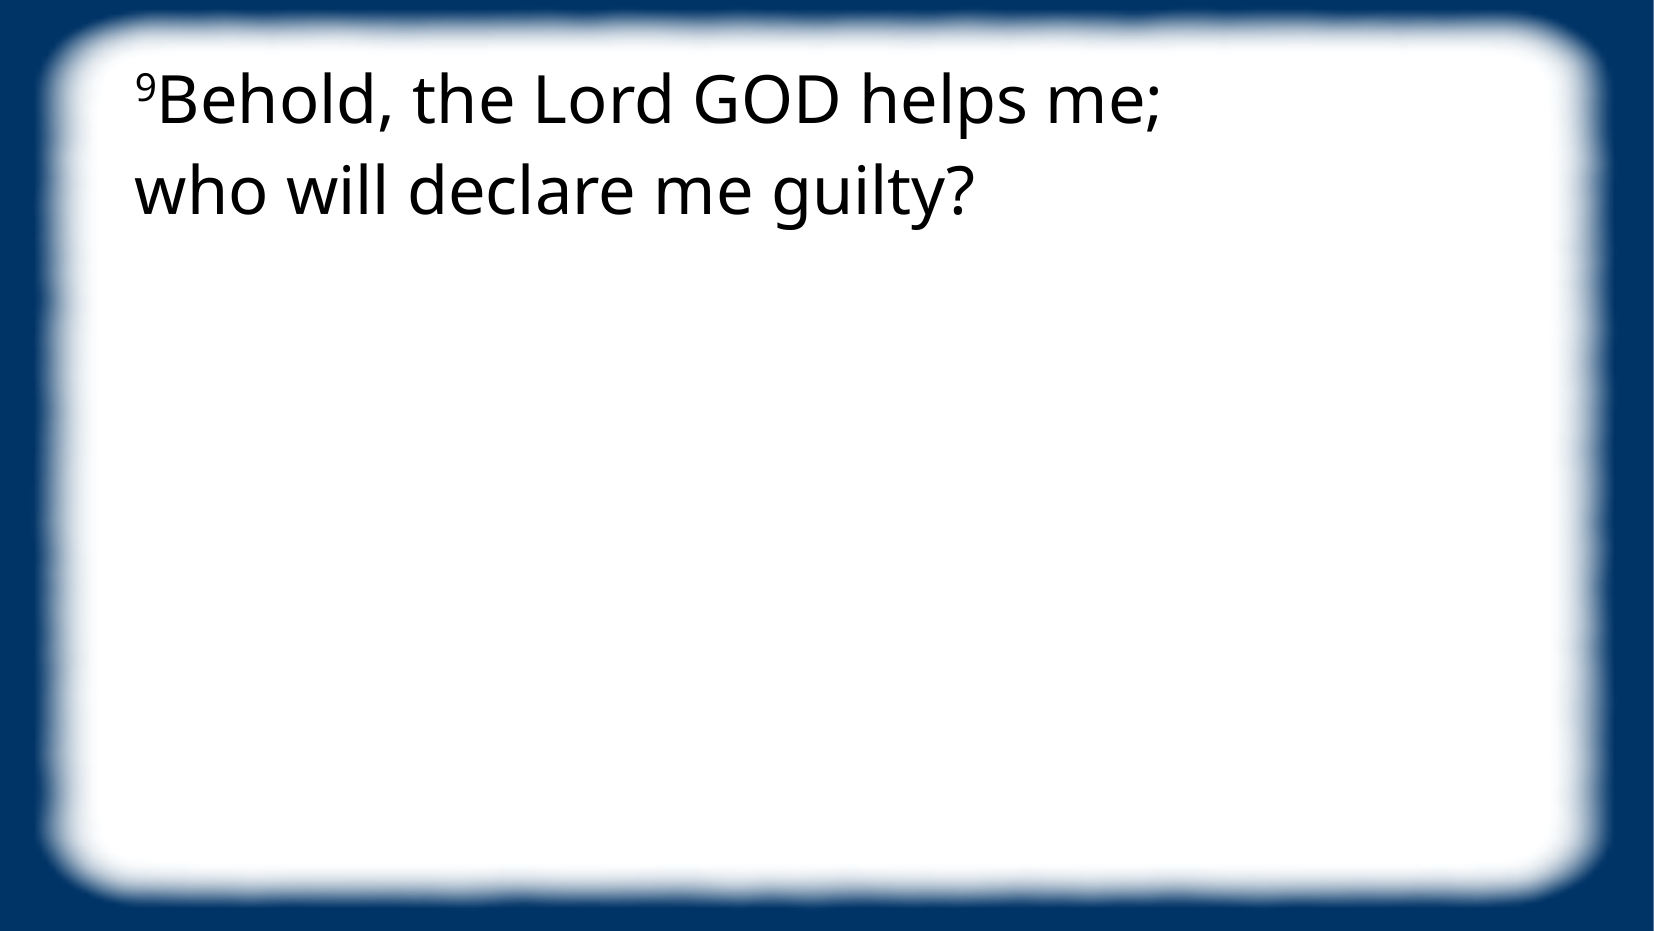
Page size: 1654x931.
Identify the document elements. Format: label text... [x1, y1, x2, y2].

text_box 9Behold, the Lord GOD helps me; who will declare me guilty? [120, 45, 1576, 256]
picture [0, 0, 1654, 931]
